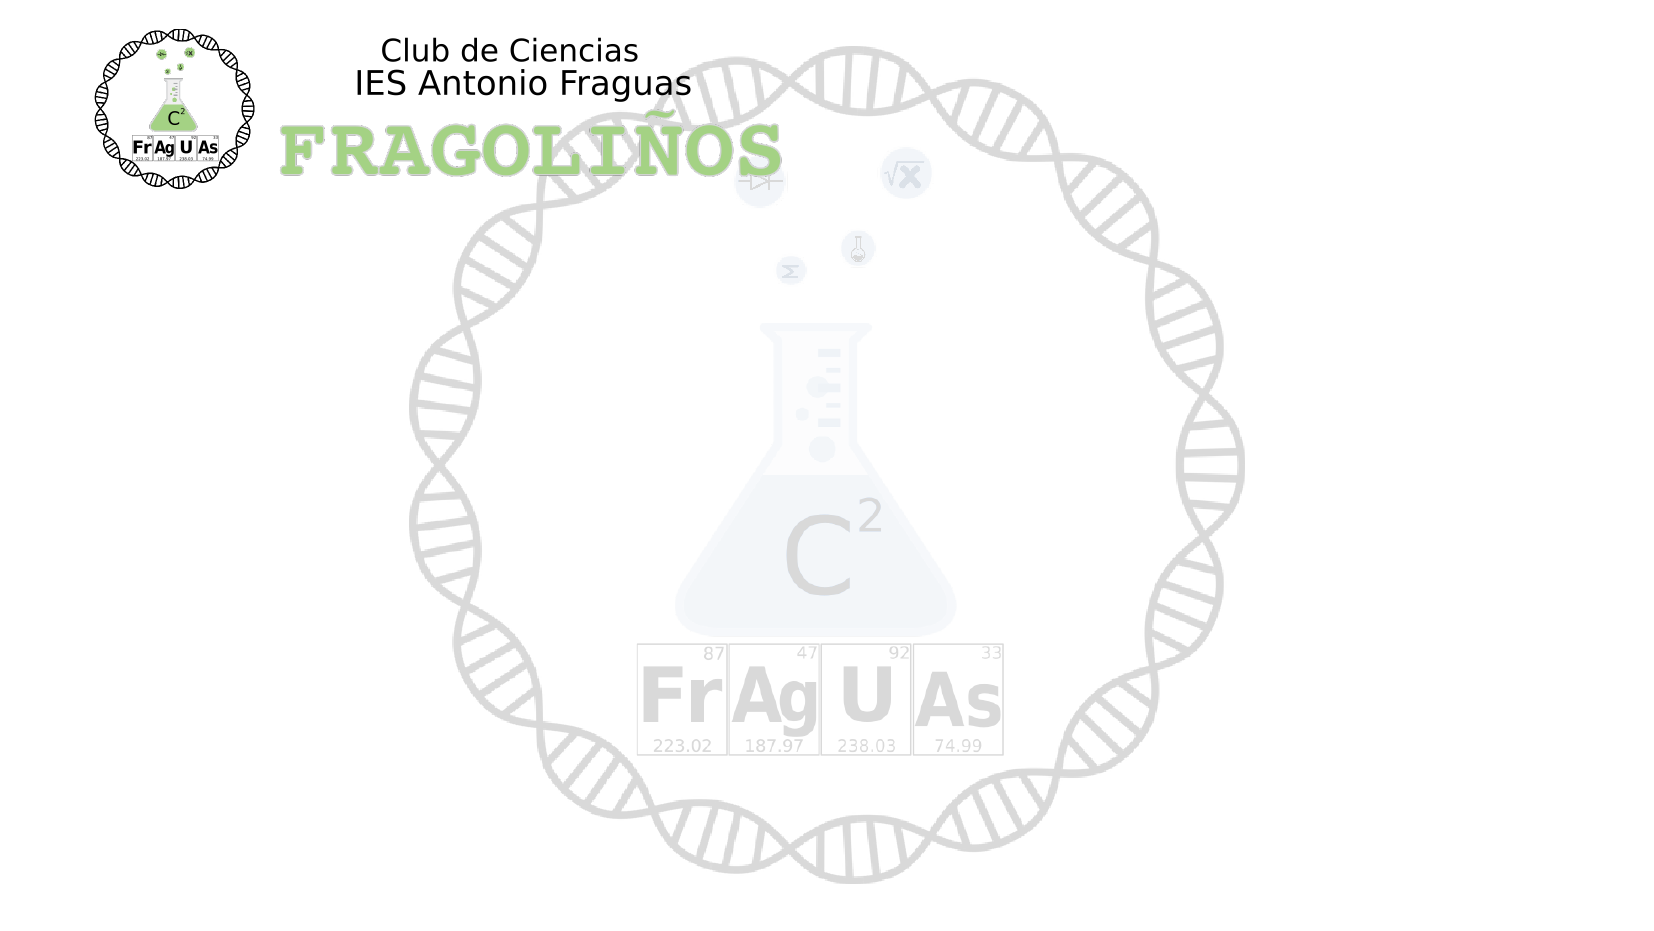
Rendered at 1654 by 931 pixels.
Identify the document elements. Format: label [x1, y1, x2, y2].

picture [82, 29, 1245, 884]
